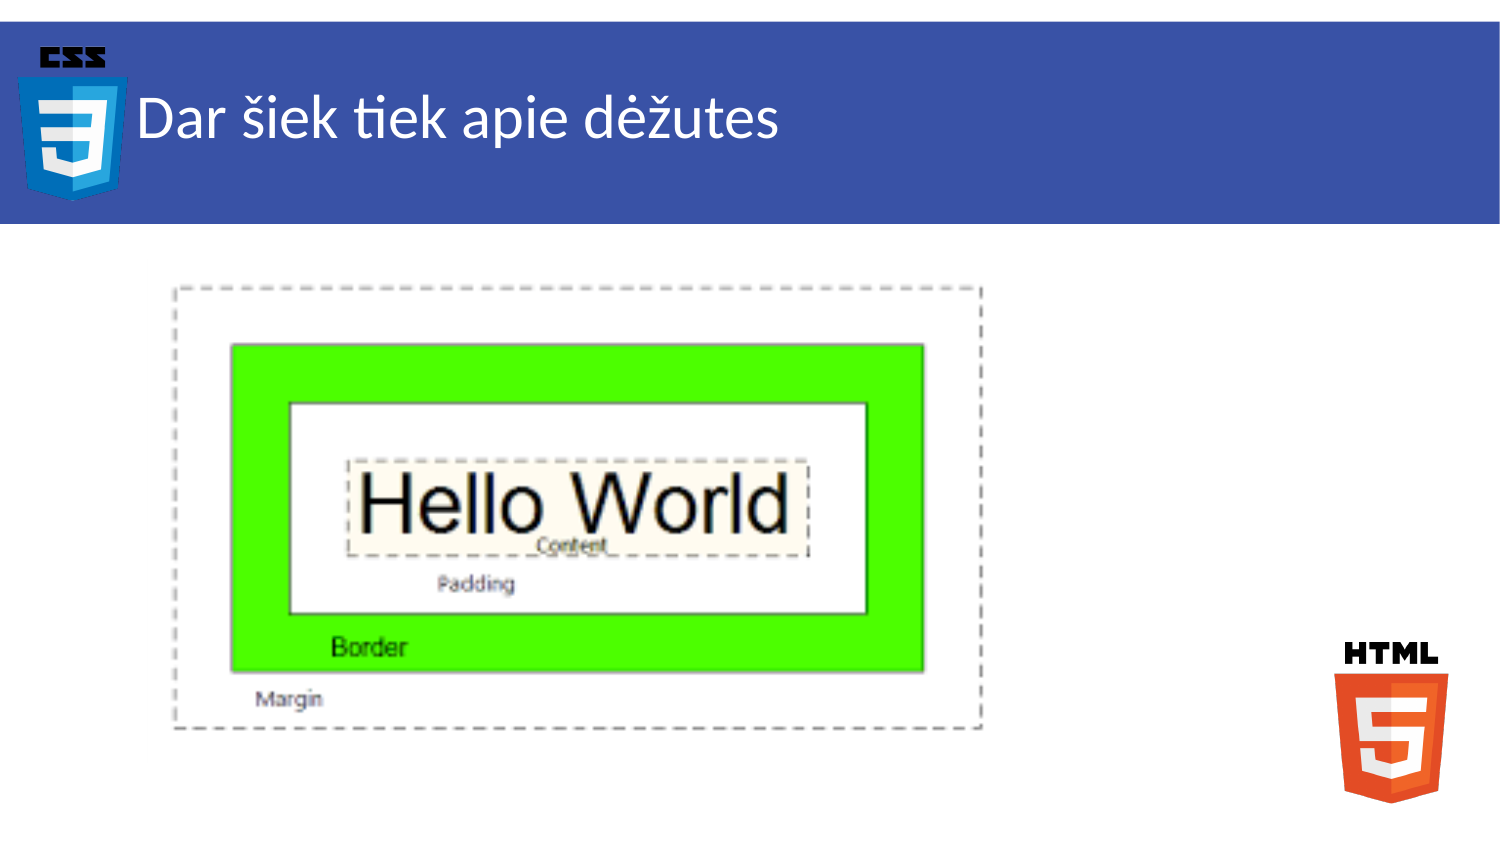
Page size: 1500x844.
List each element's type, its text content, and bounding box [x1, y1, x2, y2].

picture [17, 46, 128, 201]
picture [146, 259, 1004, 763]
picture [1334, 641, 1449, 804]
text_box Dar šiek tiek apie dėžutes [128, 72, 1500, 167]
